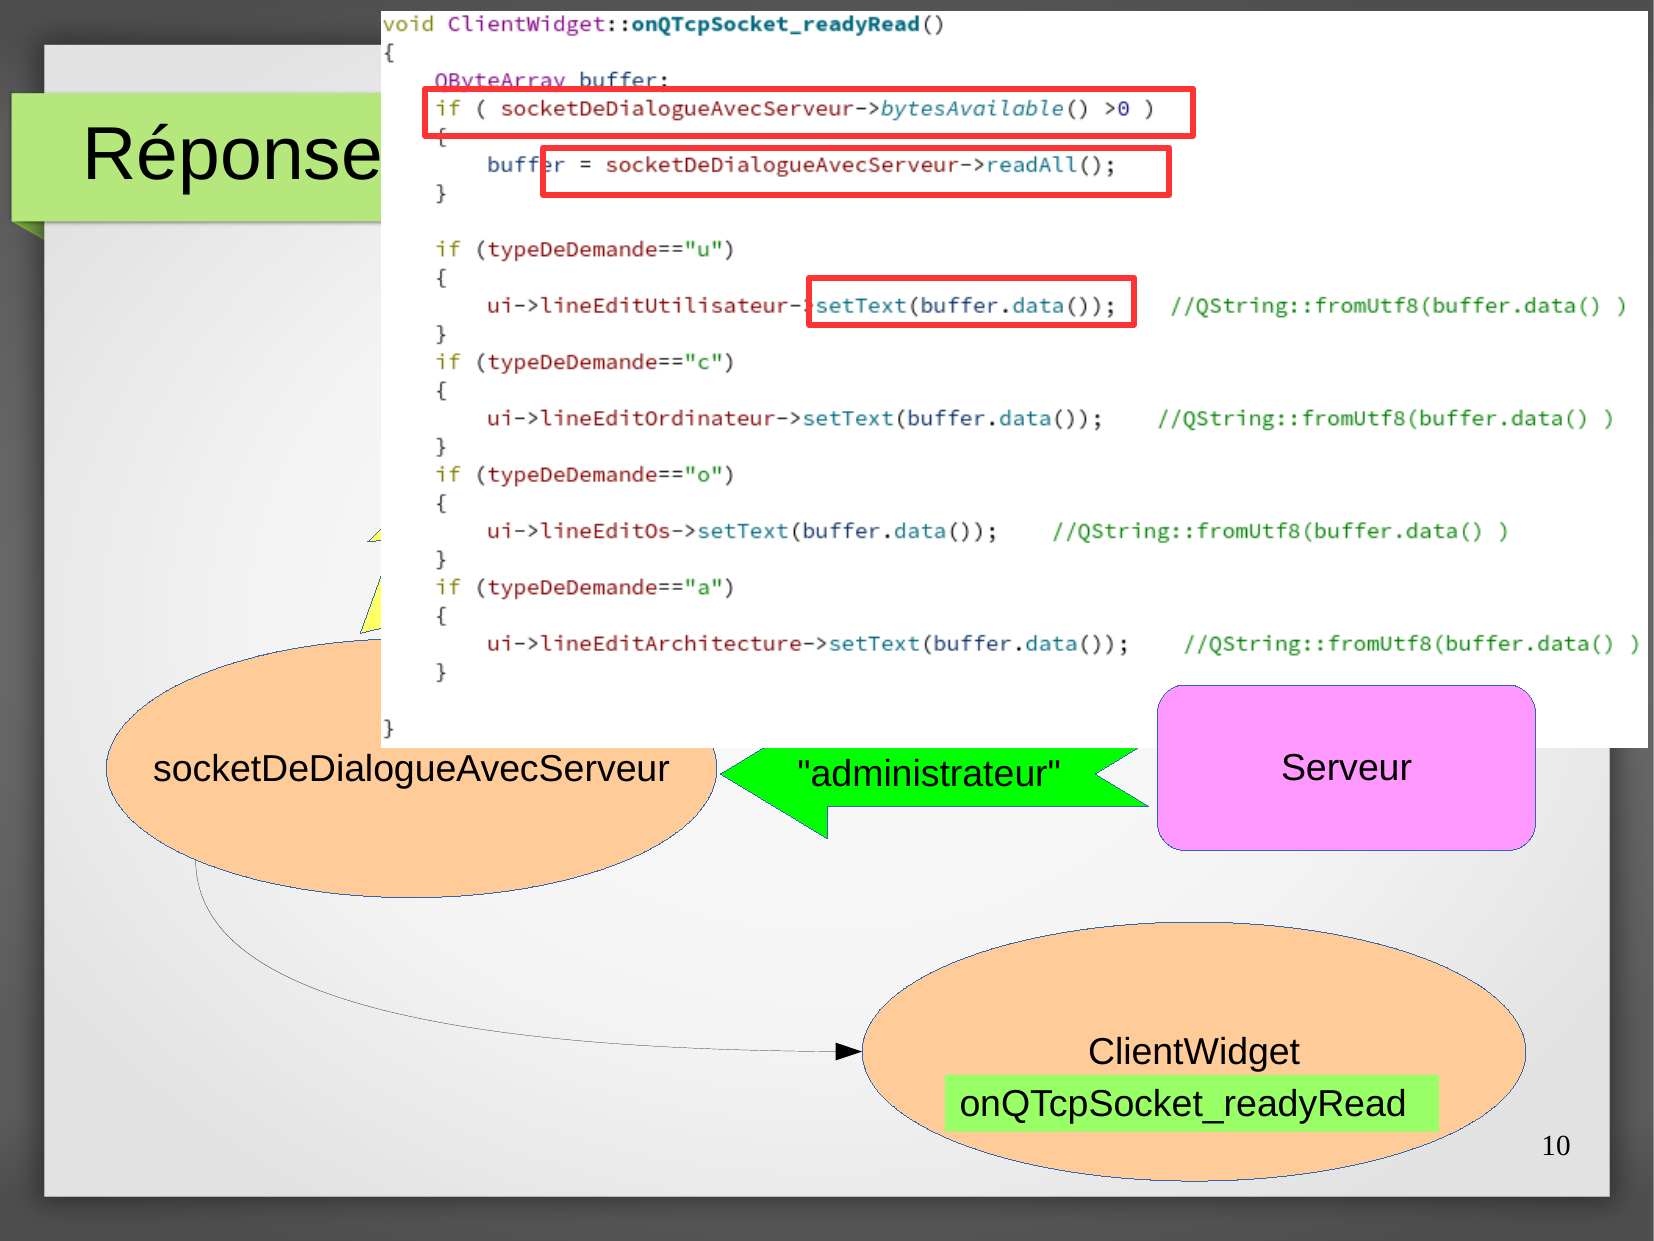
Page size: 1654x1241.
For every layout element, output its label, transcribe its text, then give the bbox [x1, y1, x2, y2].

picture [0, 0, 1654, 1241]
text_box [367, 528, 381, 542]
text_box "administrateur" [720, 748, 1149, 839]
text_box [360, 575, 381, 634]
text_box Serveur [1157, 685, 1536, 851]
text_box ClientWidget [862, 922, 1526, 1182]
text_box onQTcpSocket_readyRead [944, 1074, 1439, 1132]
text_box socketDeDialogueAvecServeur [106, 639, 717, 898]
title Réponse du serveur [82, 94, 381, 213]
